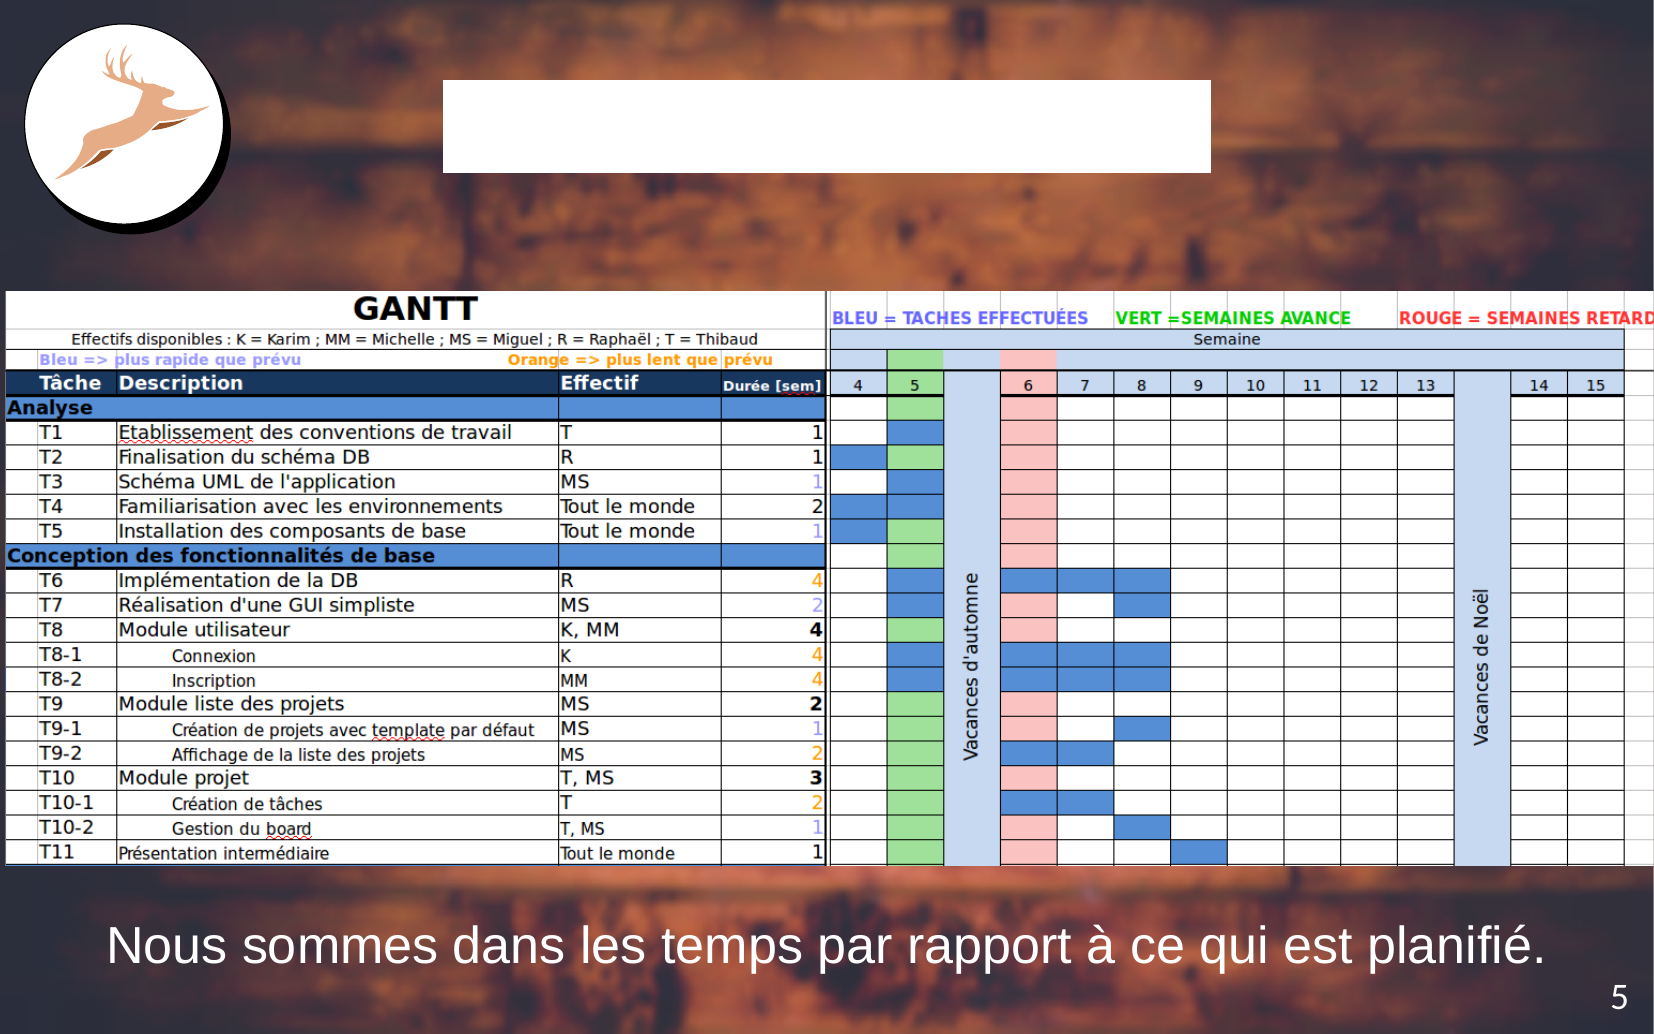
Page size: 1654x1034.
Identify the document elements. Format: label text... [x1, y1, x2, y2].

picture [0, 0, 1654, 1034]
text_box Nous sommes dans les temps par rapport à ce qui est planifié. [91, 909, 1563, 983]
text_box 5 [1595, 964, 1642, 1025]
title Planification Actuelle [237, 41, 1571, 214]
